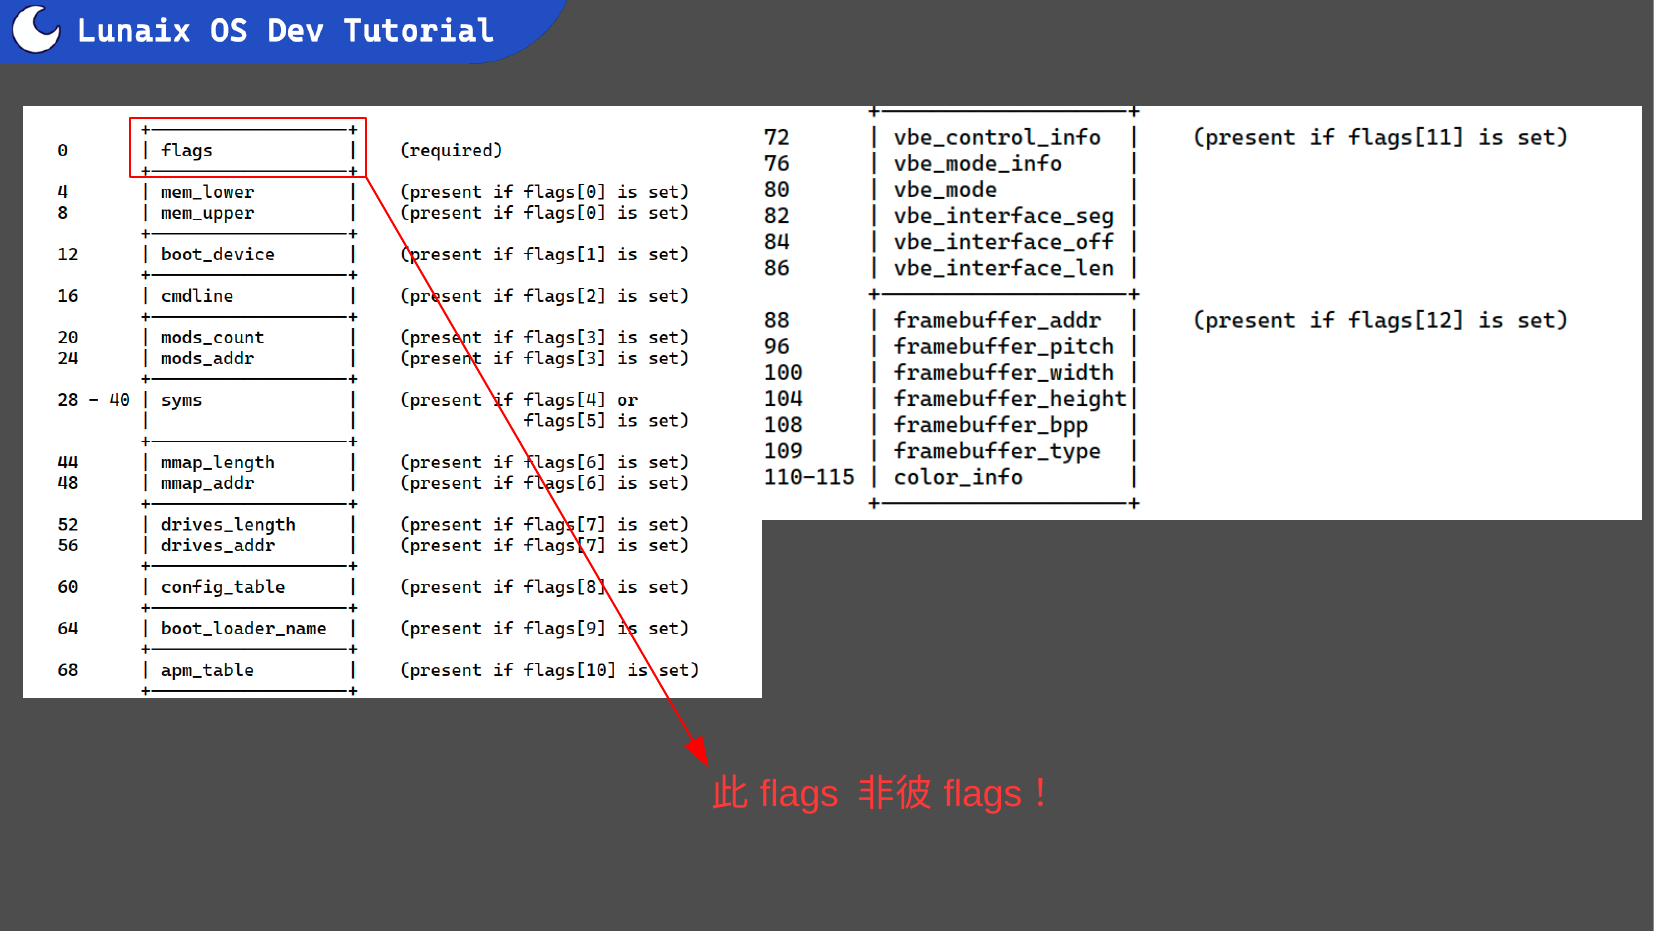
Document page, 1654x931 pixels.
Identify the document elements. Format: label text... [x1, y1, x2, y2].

text_box 此flags 非彼flags！ [696, 755, 1182, 826]
picture [0, 0, 1654, 931]
